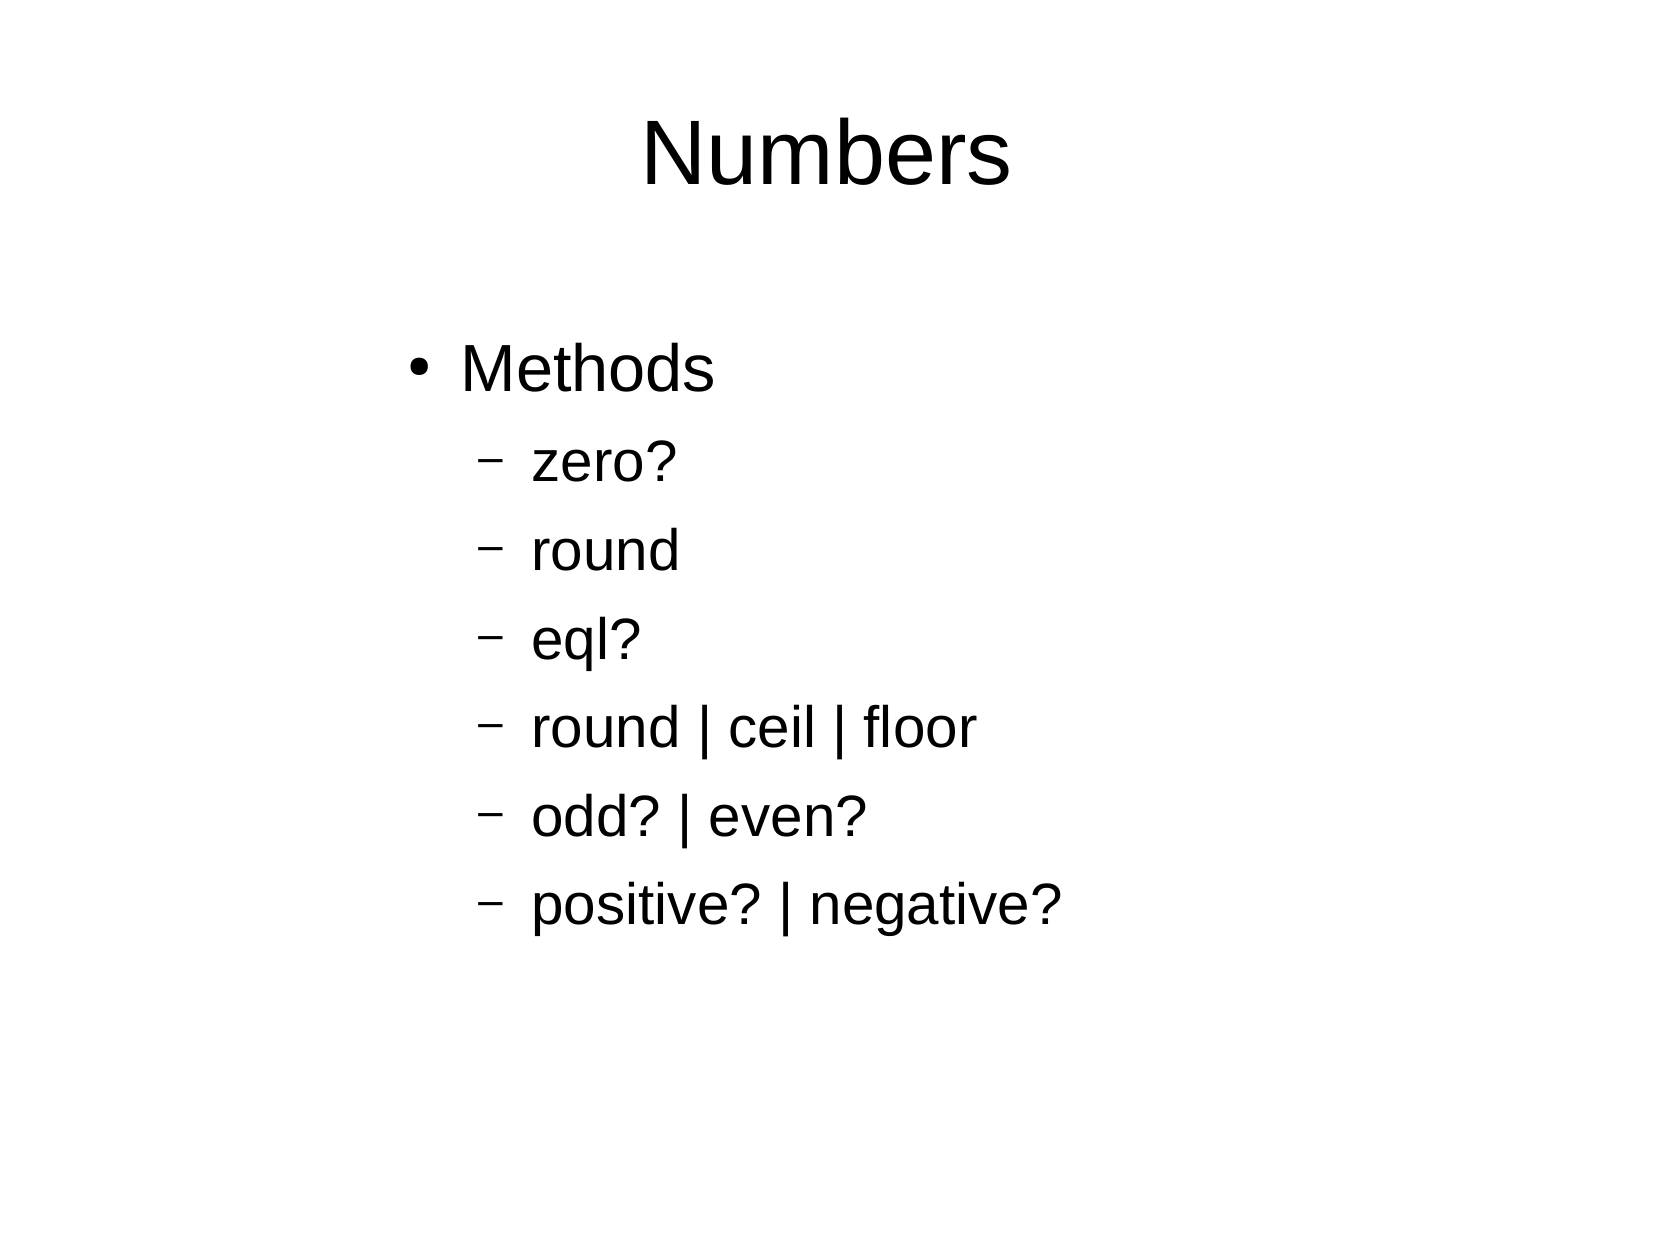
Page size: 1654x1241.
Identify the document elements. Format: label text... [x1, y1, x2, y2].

title Numbers [82, 49, 1571, 257]
list Methods zero? round eql? round | ceil | floor odd? | even? positive? | negative? [389, 330, 1288, 1051]
